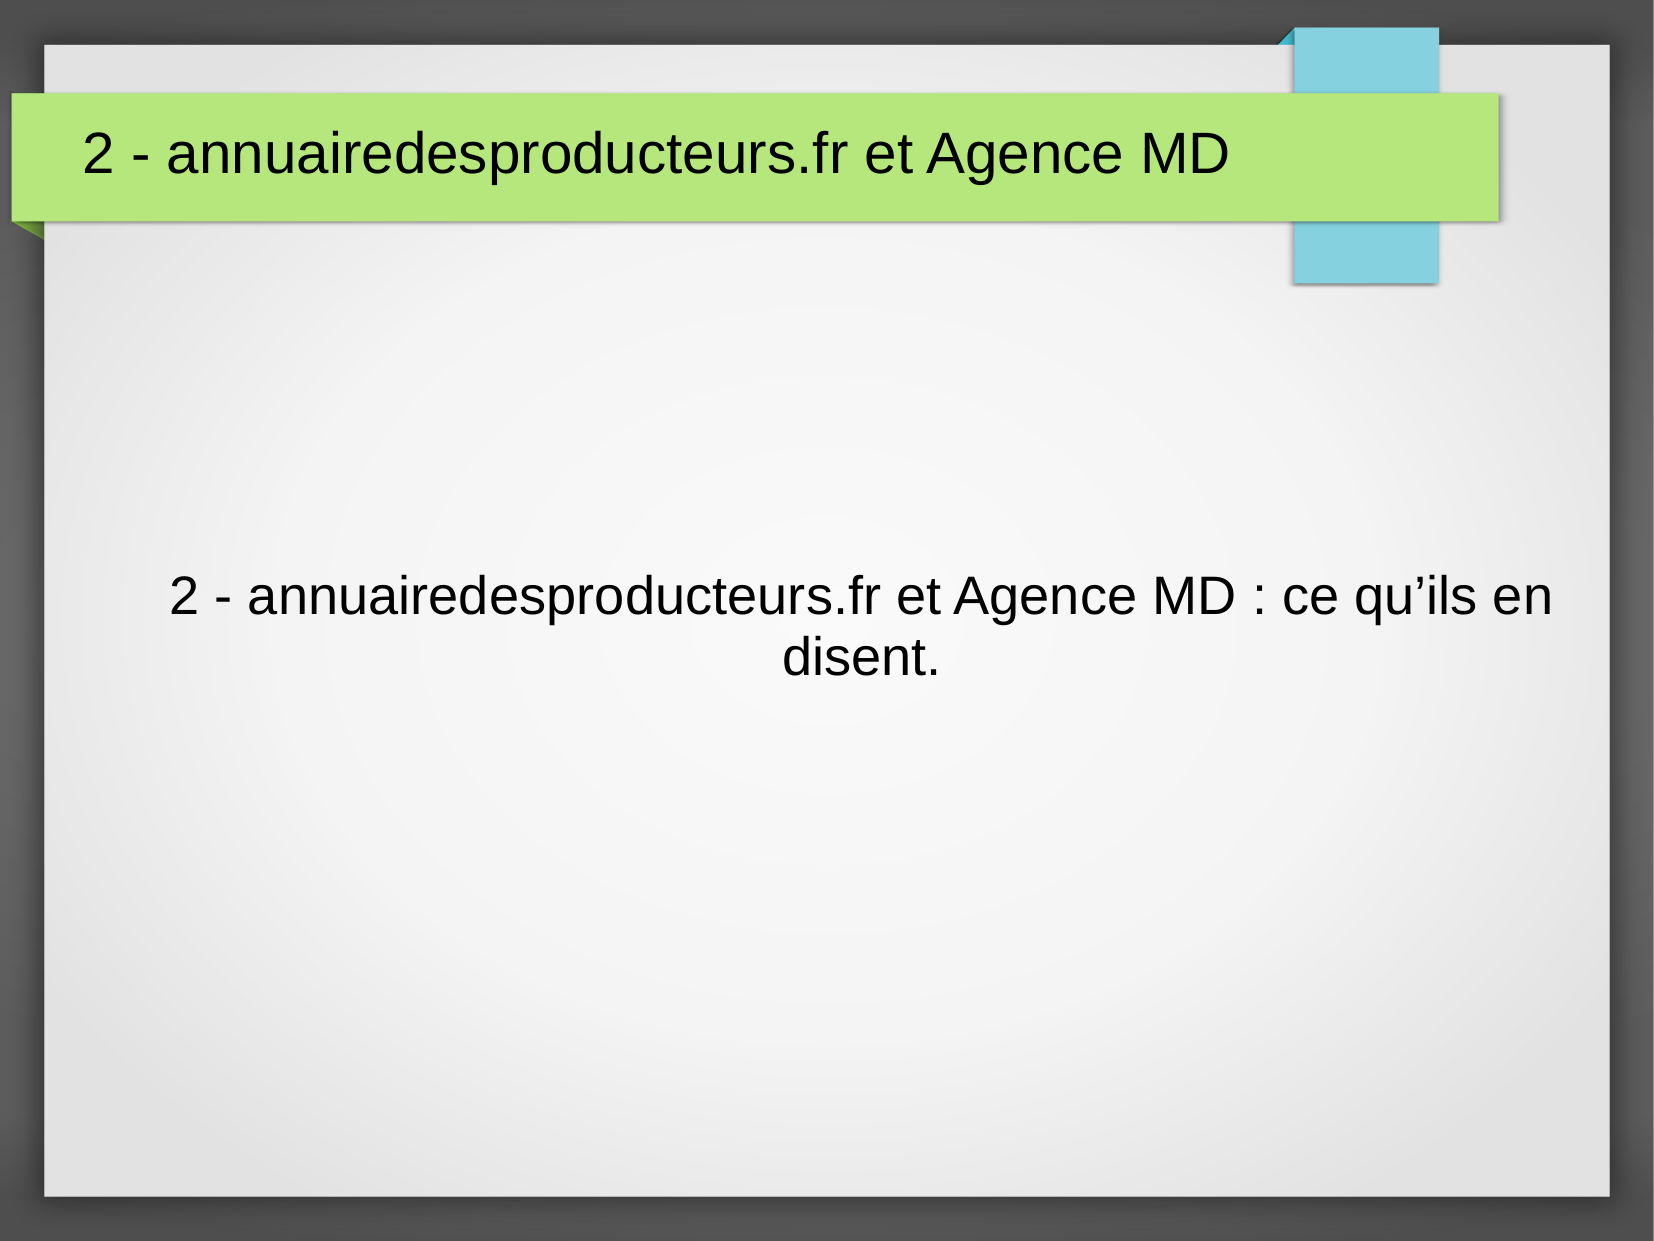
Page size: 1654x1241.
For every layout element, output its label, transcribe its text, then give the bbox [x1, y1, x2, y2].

title 2 - annuairedesproducteurs.fr et Agence MD [82, 94, 1264, 213]
list 2 - annuairedesproducteurs.fr et Agence MD : ce qu’ils en disent. [82, 295, 1571, 1015]
picture [0, 0, 1654, 1241]
